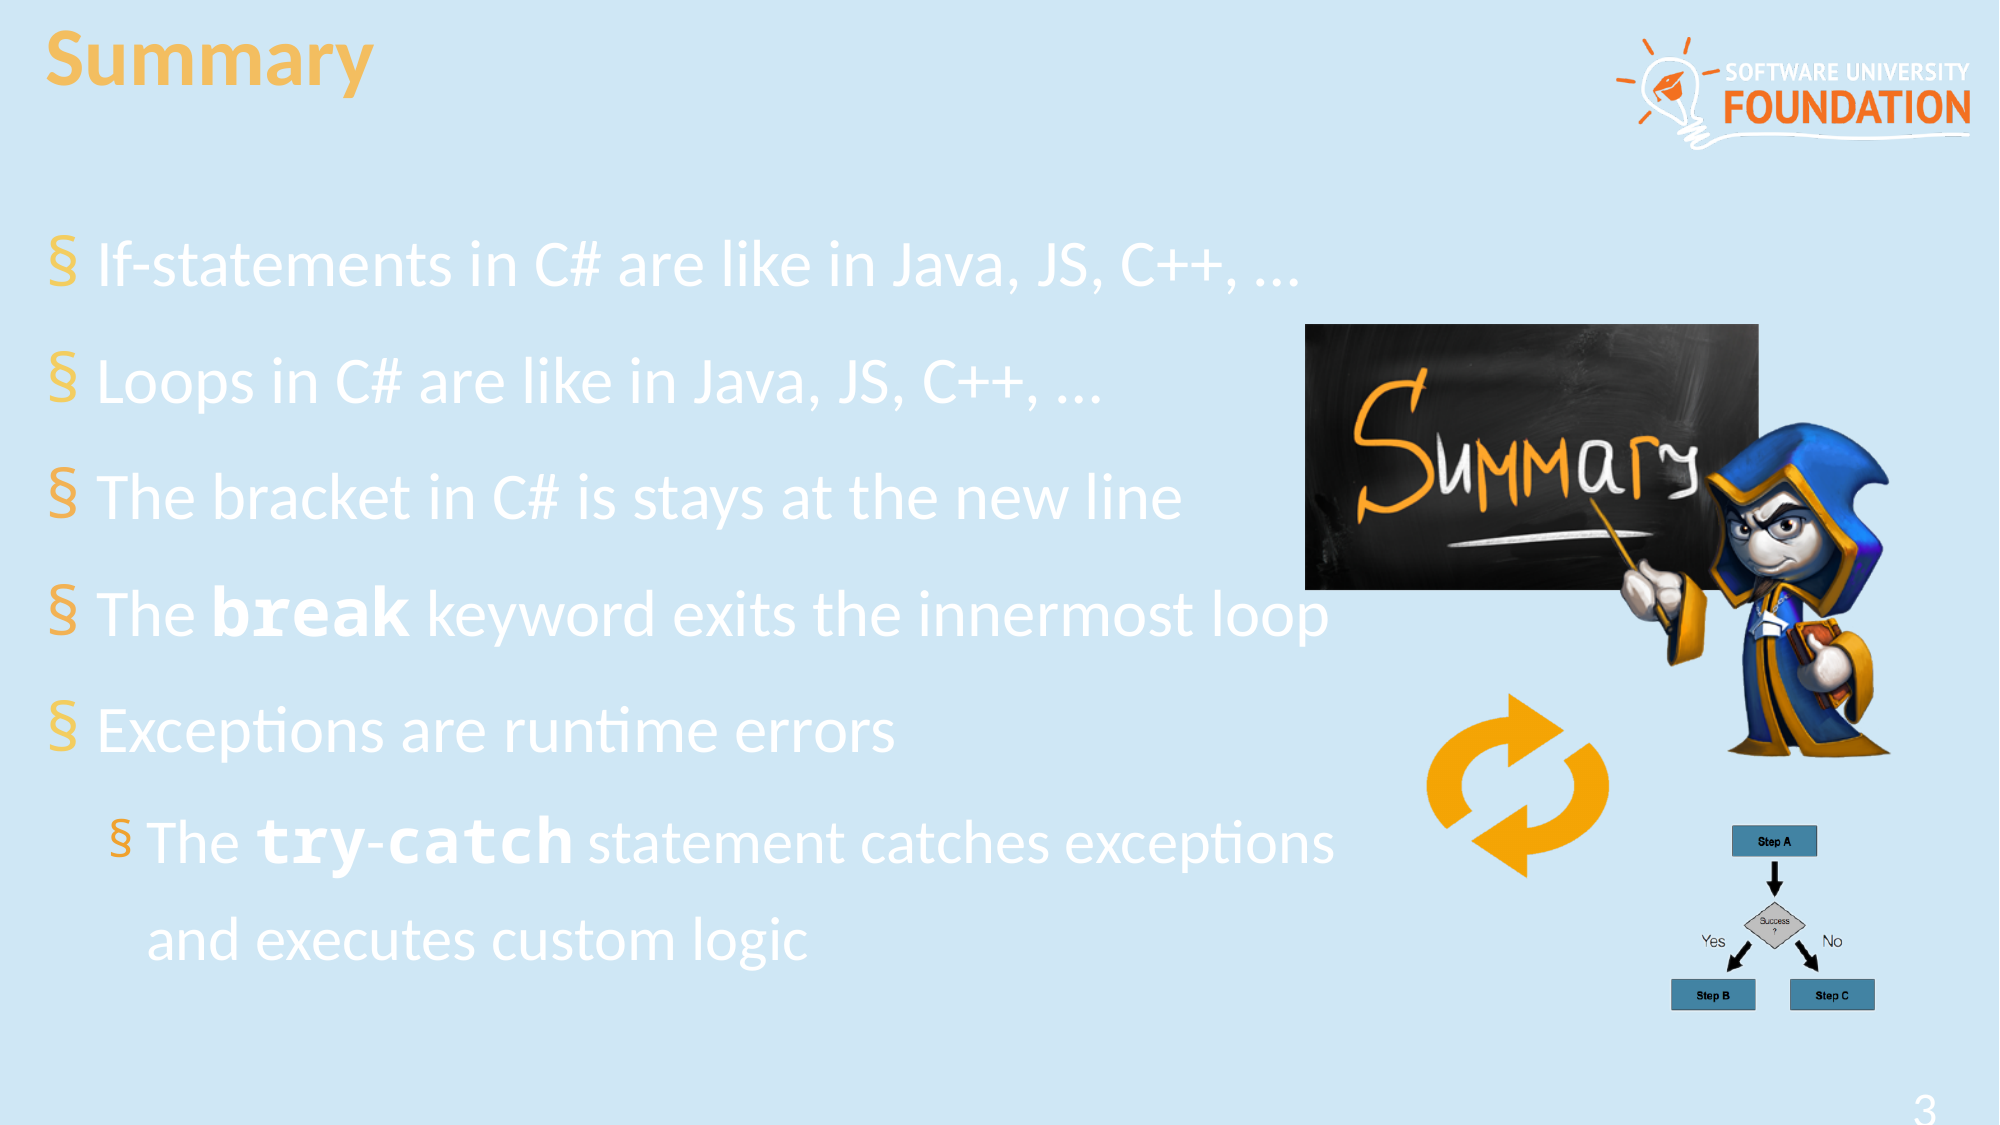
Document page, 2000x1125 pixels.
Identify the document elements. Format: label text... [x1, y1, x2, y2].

picture [1305, 324, 1893, 881]
list If-statements in C# are like in Java, JS, C++, … Loops in C# are like in Java, JS, C++, … The bracket in C# is stays at the new line The break keyword exits the innermost loop Exceptions are runtime errors The try-catch statement catches exceptions and executes custom logic [31, 189, 1425, 1103]
title Summary [30, 6, 1602, 189]
slide_number <number> [1897, 1070, 1968, 1103]
picture [1668, 822, 1877, 1013]
picture [1612, 37, 1970, 163]
